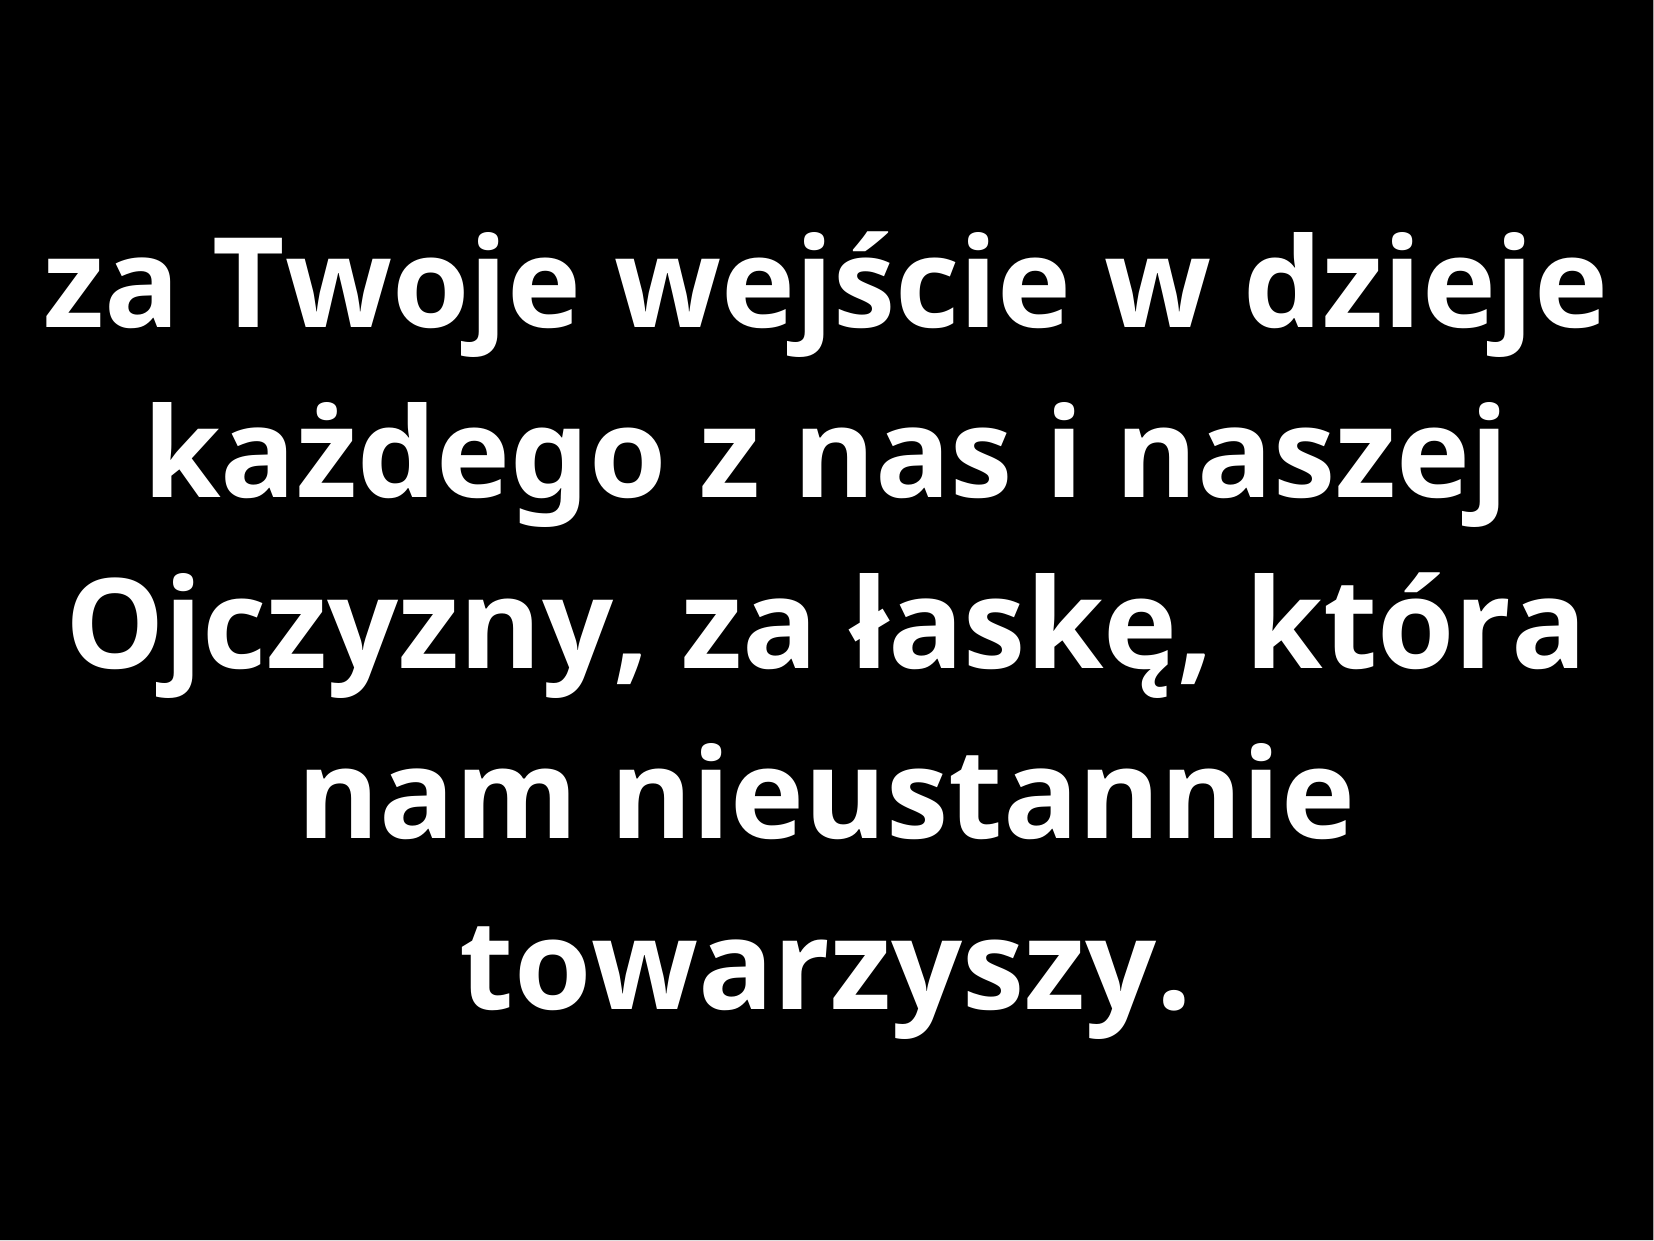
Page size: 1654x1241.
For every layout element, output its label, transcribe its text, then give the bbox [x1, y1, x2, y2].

title za Twoje wejście w dzieje każdego z nas i naszej Ojczyzny, za łaskę, która nam nieustannie towarzyszy. [0, 0, 1654, 1241]
